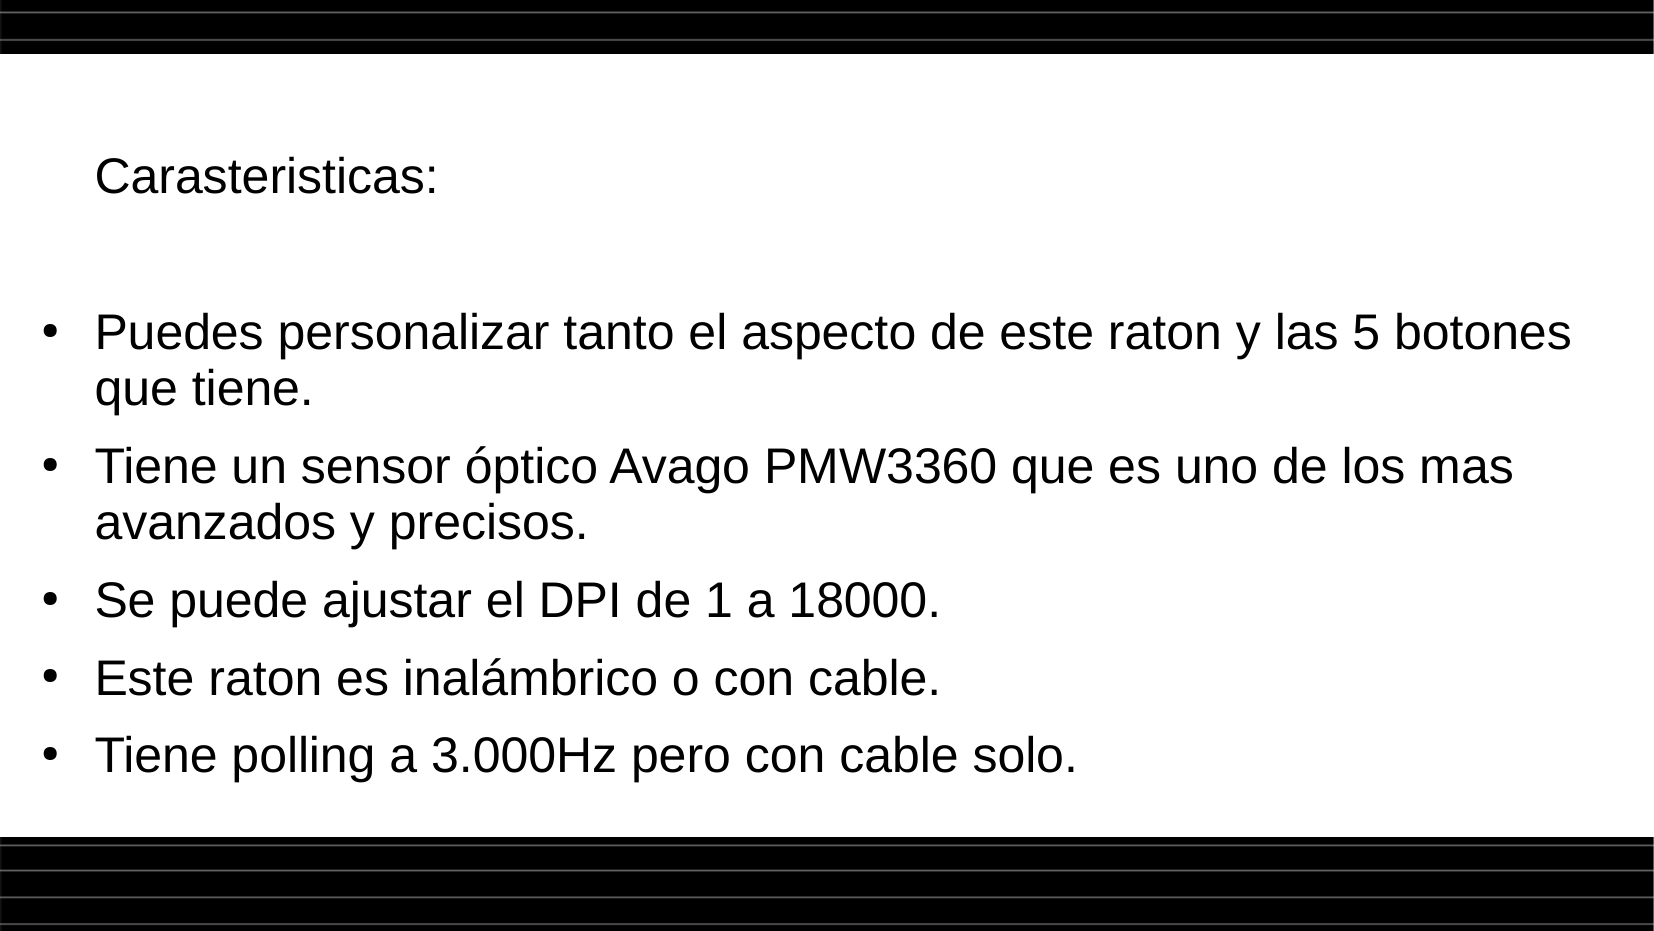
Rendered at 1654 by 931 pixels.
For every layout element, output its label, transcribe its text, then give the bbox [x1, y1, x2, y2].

picture [0, 837, 1654, 931]
list Carasteristicas: Puedes personalizar tanto el aspecto de este raton y las 5 botones que tiene. Tiene un sensor óptico Avago PMW3360 que es uno de los mas avanzados y precisos. Se puede ajustar el DPI de 1 a 18000. Este raton es inalámbrico o con cable. Tiene polling a 3.000Hz pero con cable solo. [23, 70, 1619, 804]
picture [0, 0, 1654, 54]
